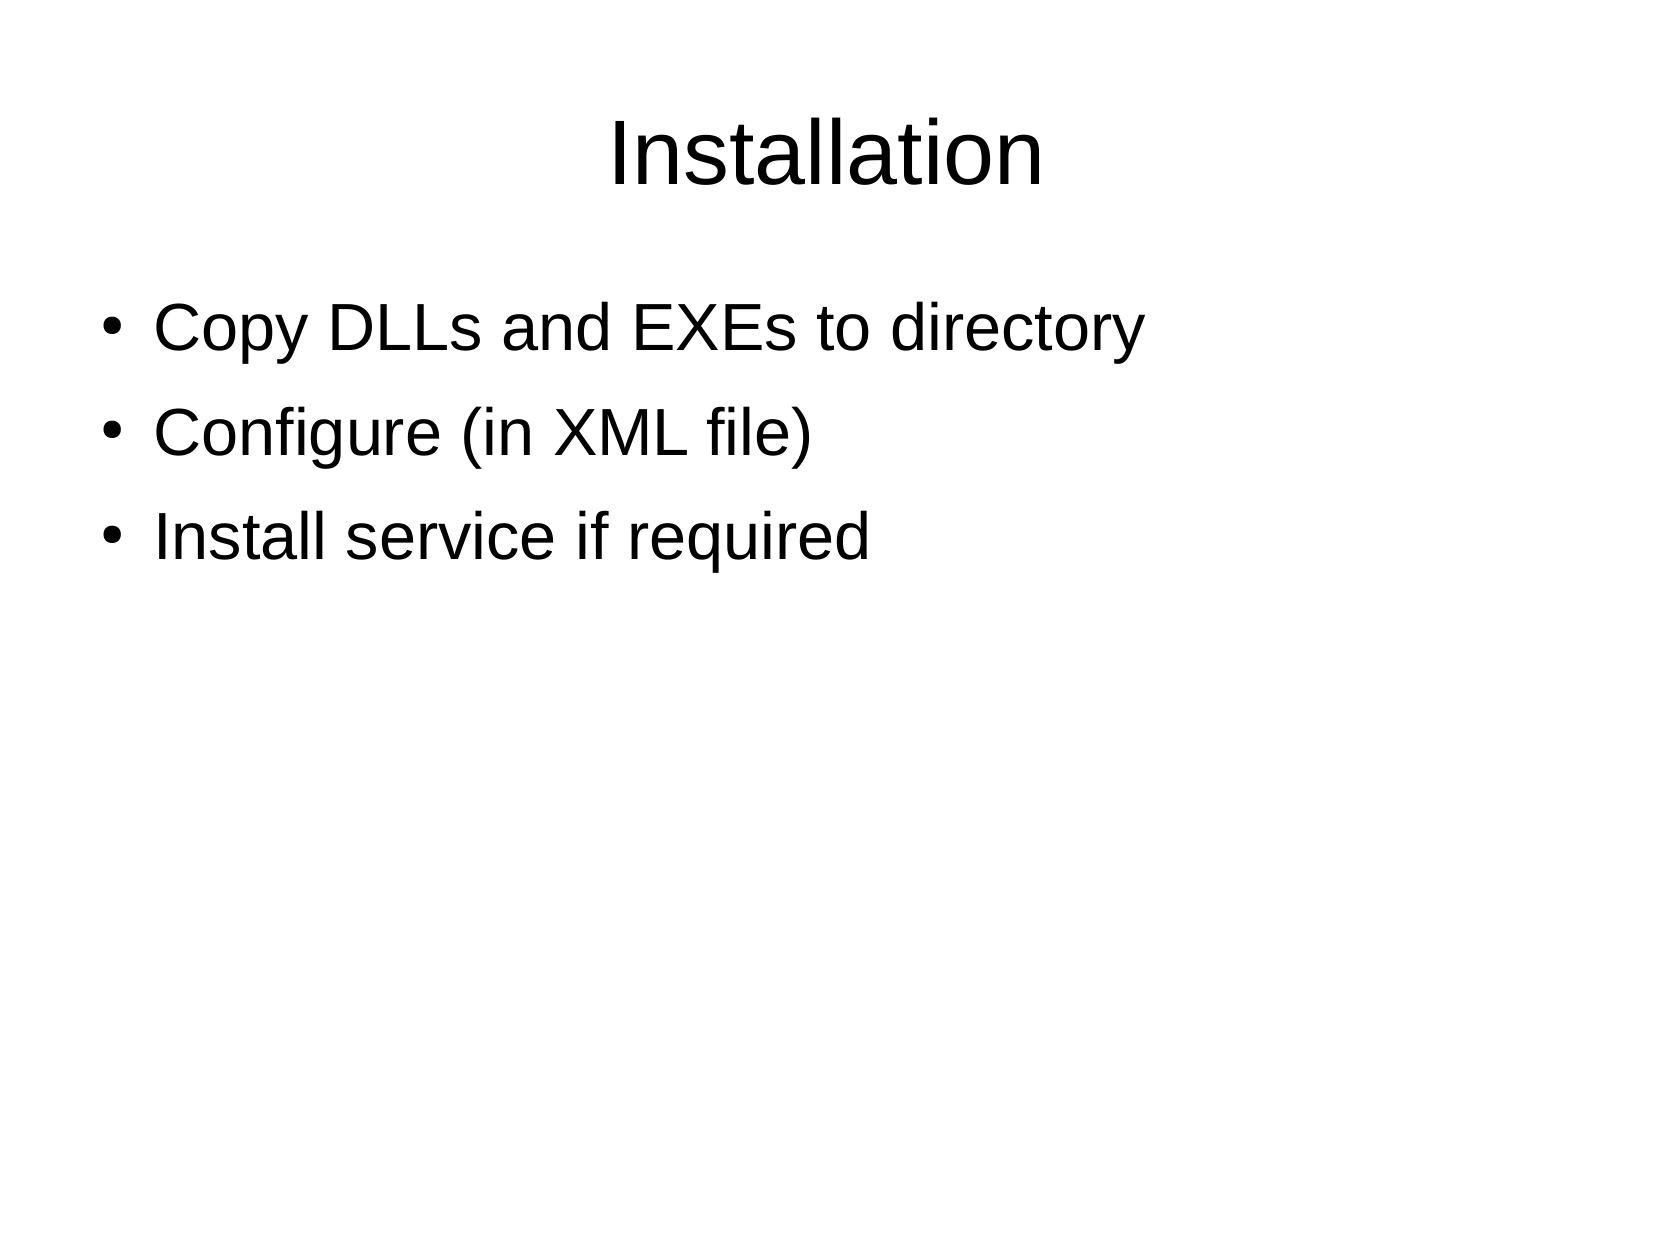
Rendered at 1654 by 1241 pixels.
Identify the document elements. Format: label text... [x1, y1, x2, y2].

title Installation [82, 49, 1571, 257]
list Copy DLLs and EXEs to directory Configure (in XML file) Install service if required [82, 290, 1571, 1010]
